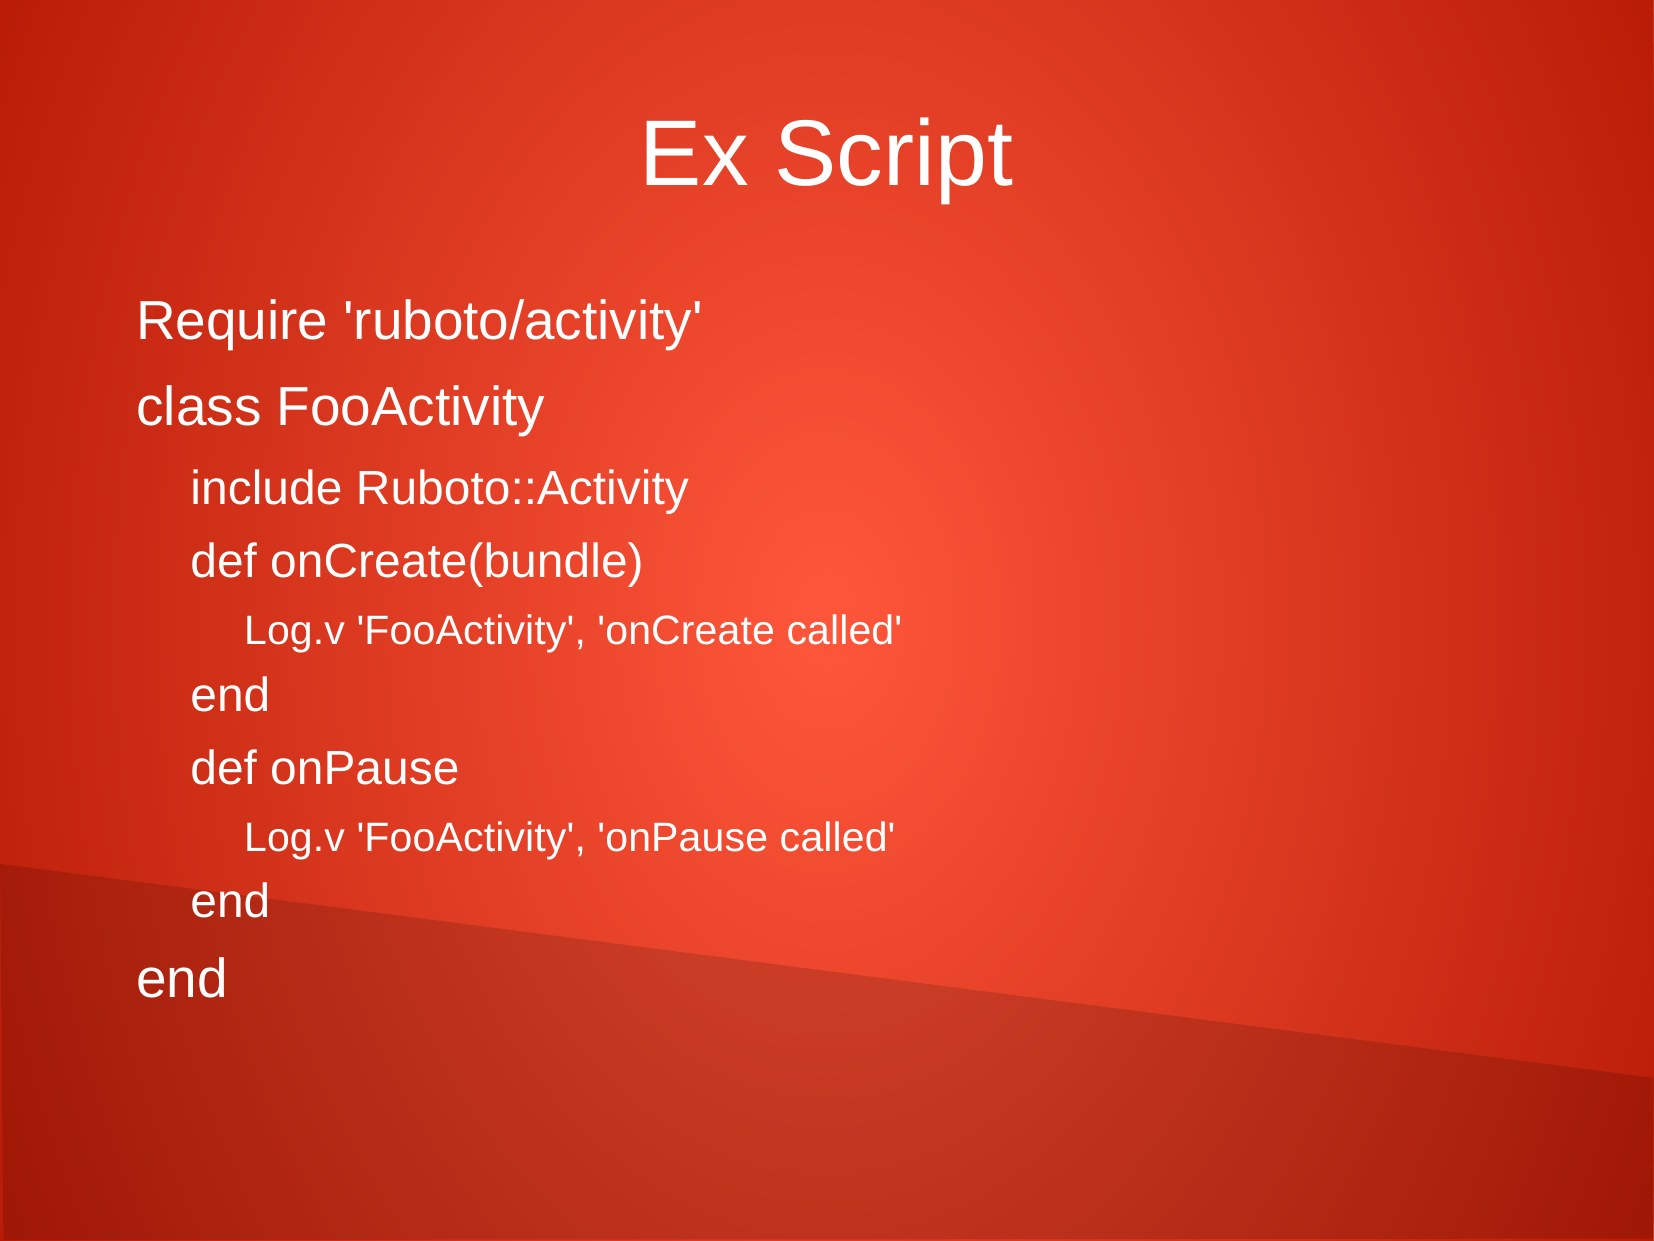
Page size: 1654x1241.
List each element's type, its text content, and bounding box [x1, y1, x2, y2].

list Require 'ruboto/activity' class FooActivity include Ruboto::Activity def onCreate(bundle) Log.v 'FooActivity', 'onCreate called' end def onPause Log.v 'FooActivity', 'onPause called' end end [82, 290, 1571, 1010]
title Ex Script [82, 49, 1571, 257]
